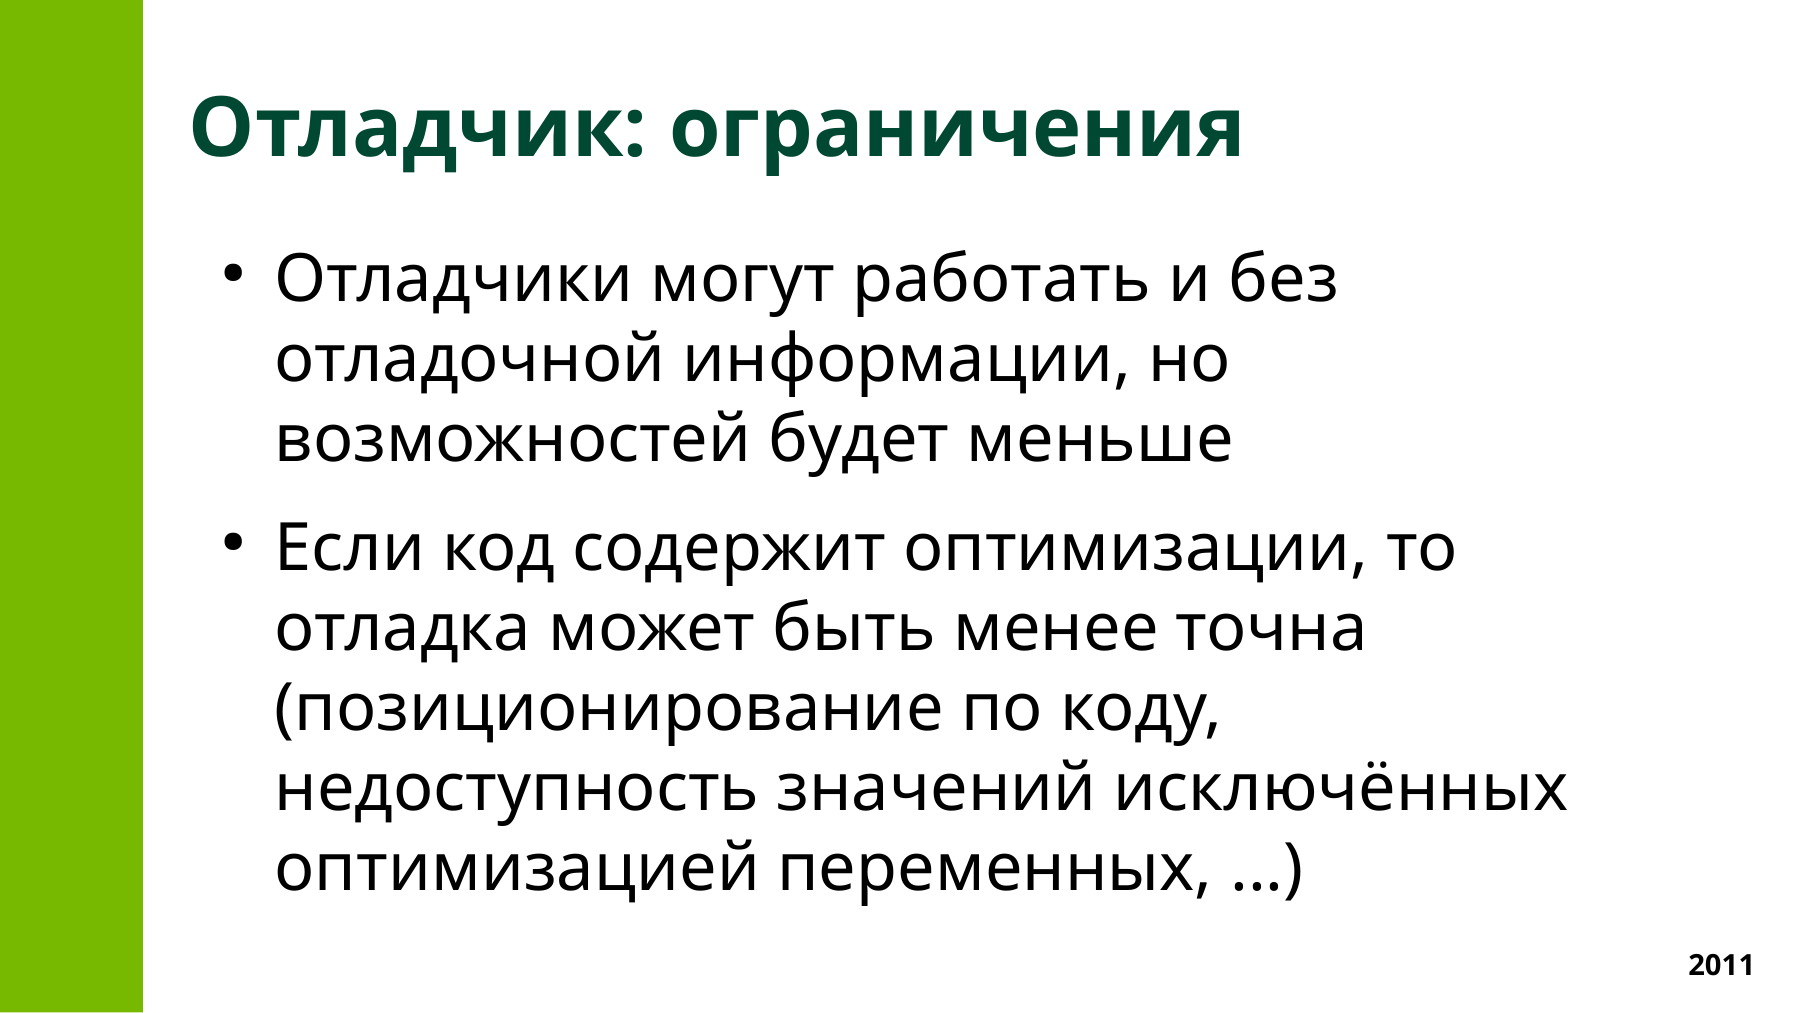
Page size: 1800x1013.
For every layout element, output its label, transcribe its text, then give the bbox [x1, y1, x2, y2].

title Отладчик: ограничения [188, 40, 1733, 211]
list Отладчики могут работать и без отладочной информации, но возможностей будет меньше Если код содержит оптимизации, то отладка может быть менее точна (позиционирование по коду, недоступность значений исключённых оптимизацией переменных, ...) [188, 227, 1733, 976]
